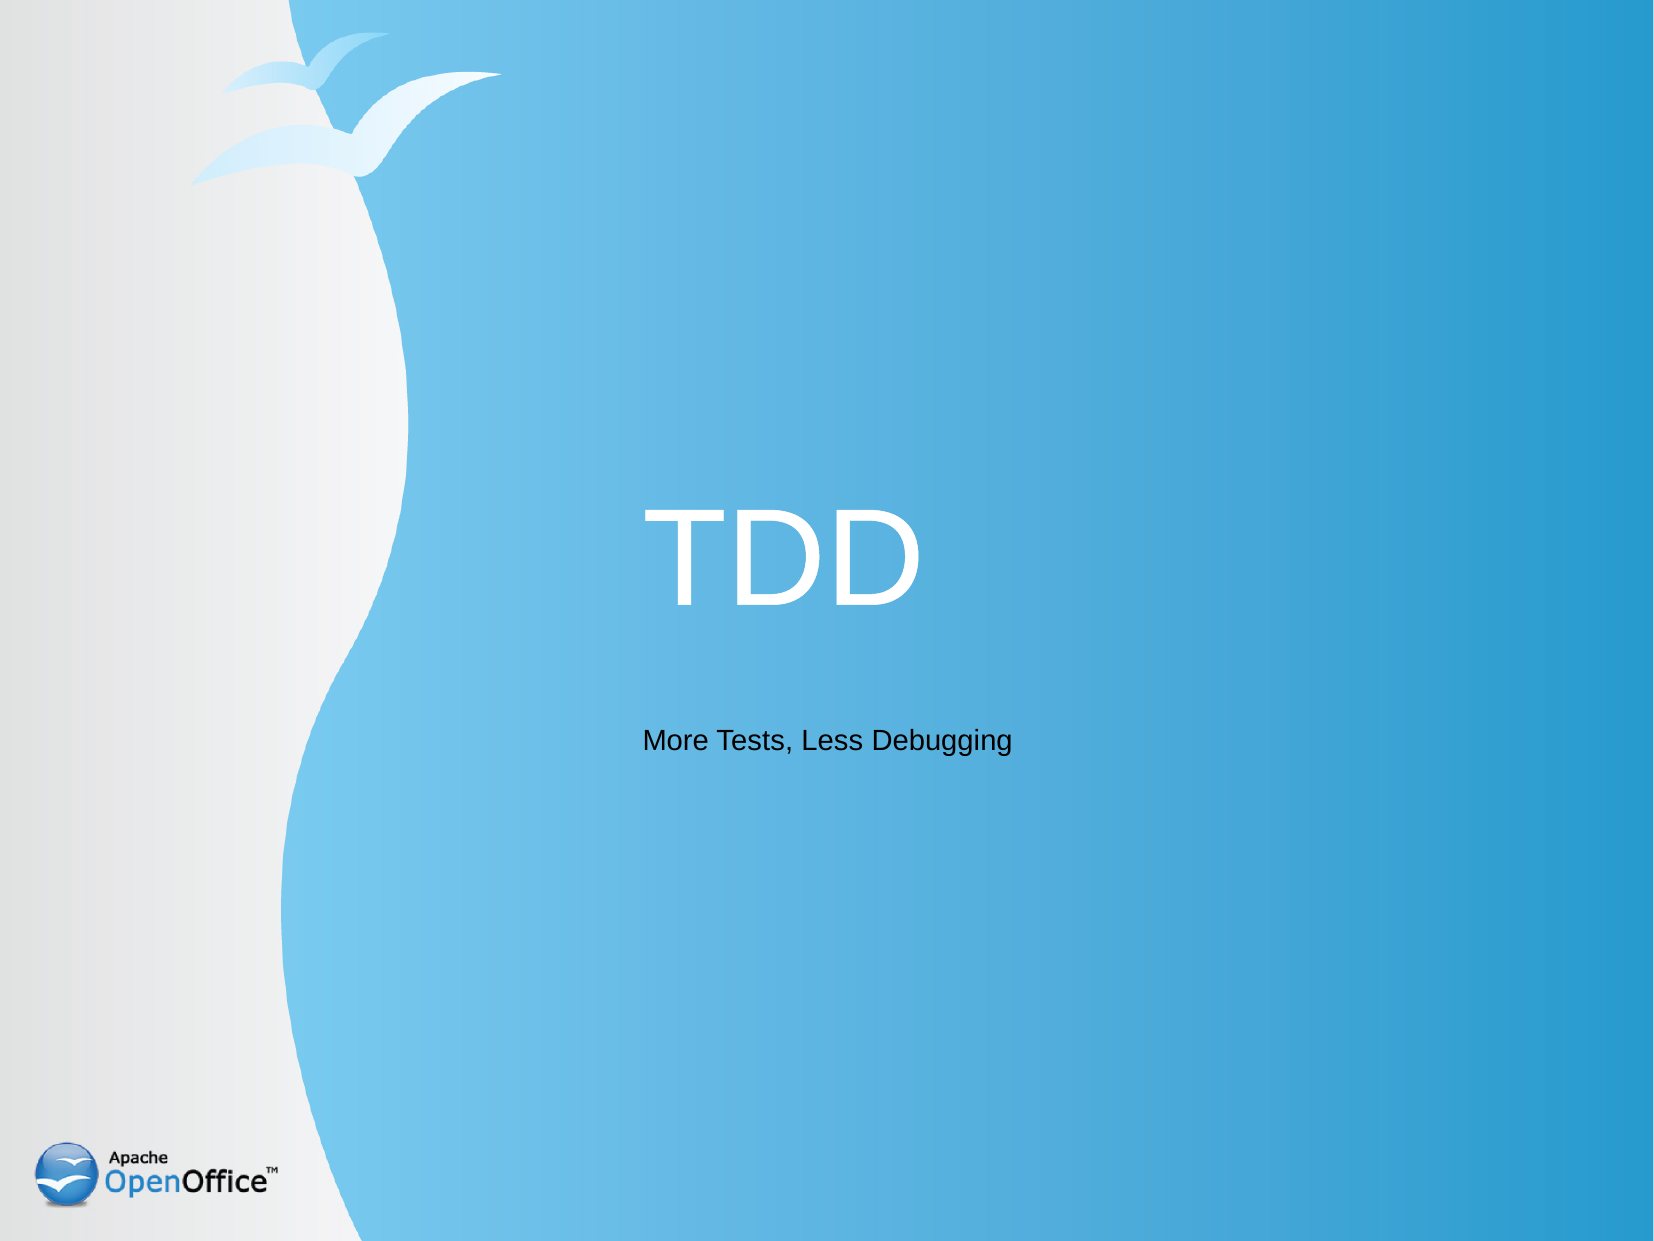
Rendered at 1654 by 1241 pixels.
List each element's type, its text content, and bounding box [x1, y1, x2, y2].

subtitle More Tests, Less Debugging [642, 670, 1577, 809]
picture [0, 0, 1654, 1241]
title TDD [642, 445, 1601, 669]
